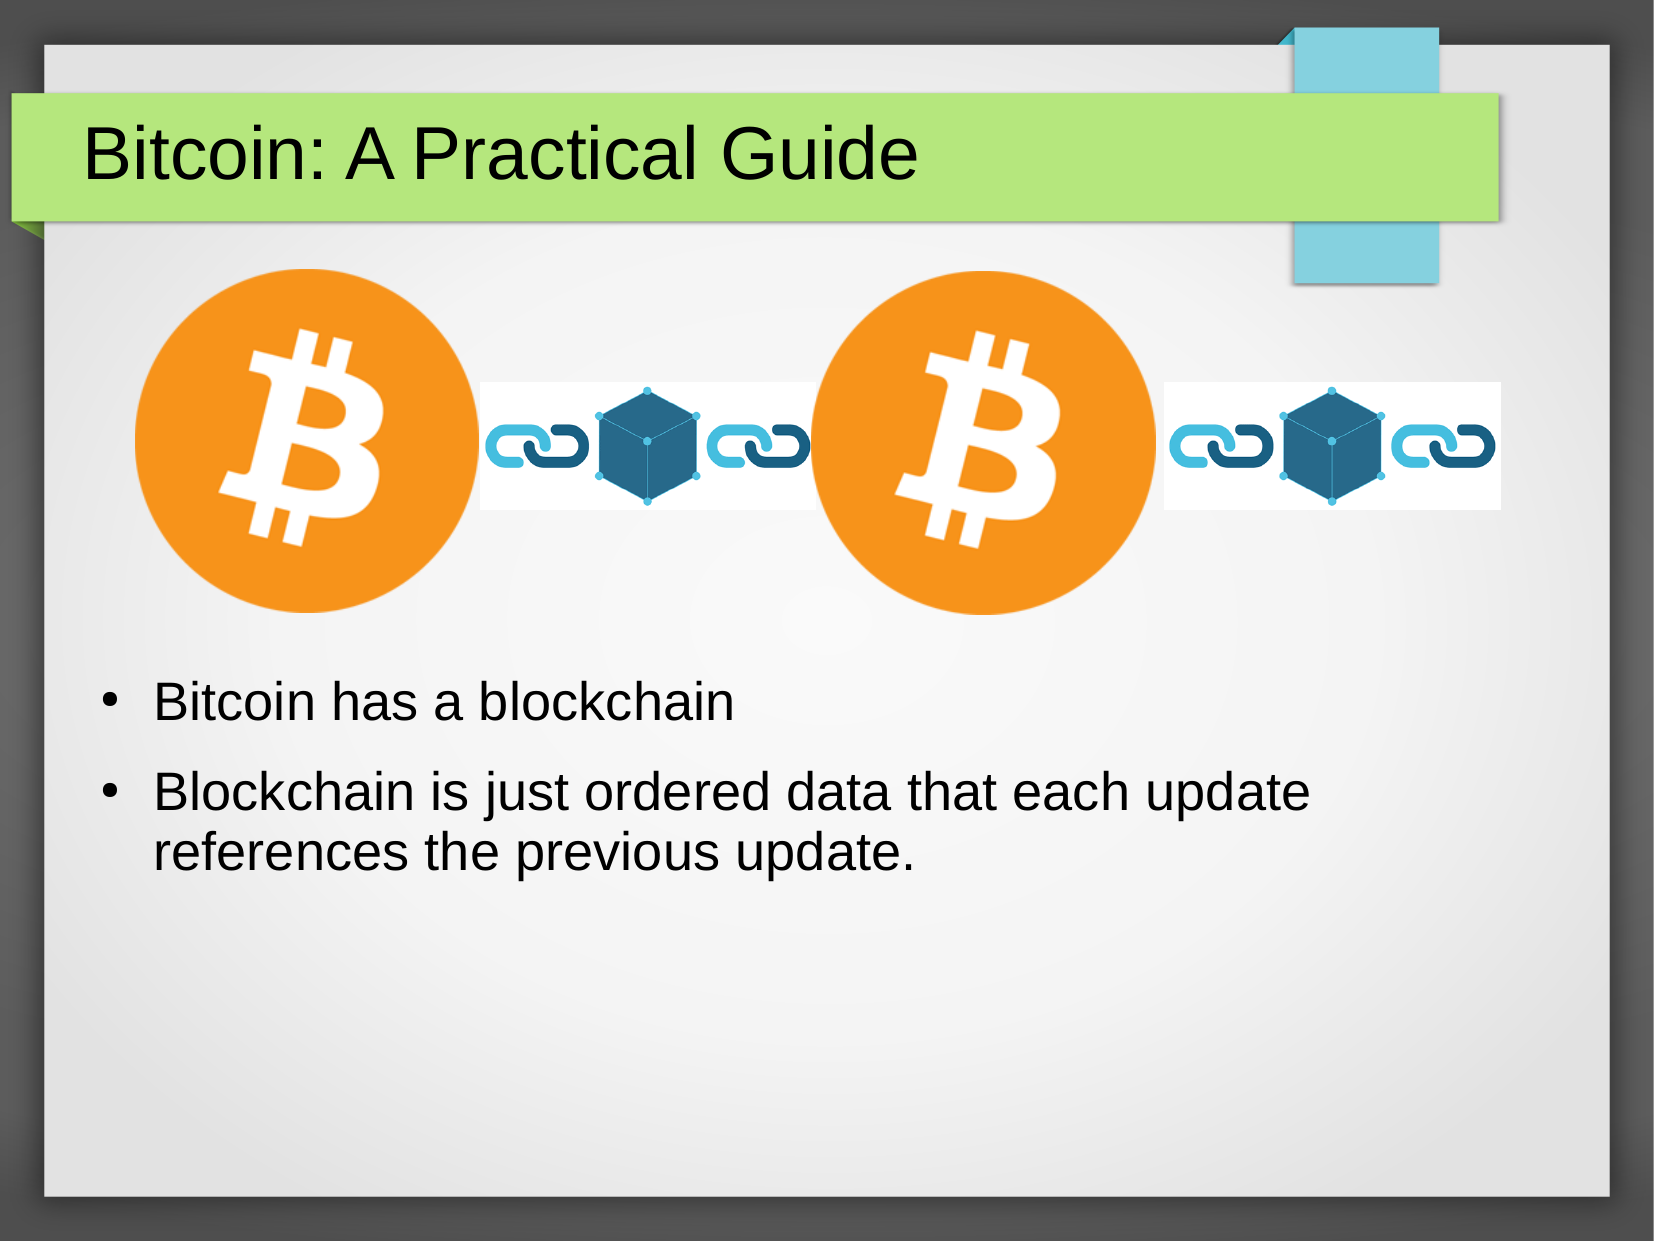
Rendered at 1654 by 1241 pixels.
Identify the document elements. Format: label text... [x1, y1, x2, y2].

list Bitcoin has a blockchain Blockchain is just ordered data that each update references the previous update. [82, 670, 1571, 1015]
title Bitcoin: A Practical Guide [82, 94, 1264, 213]
picture [0, 0, 1654, 1241]
